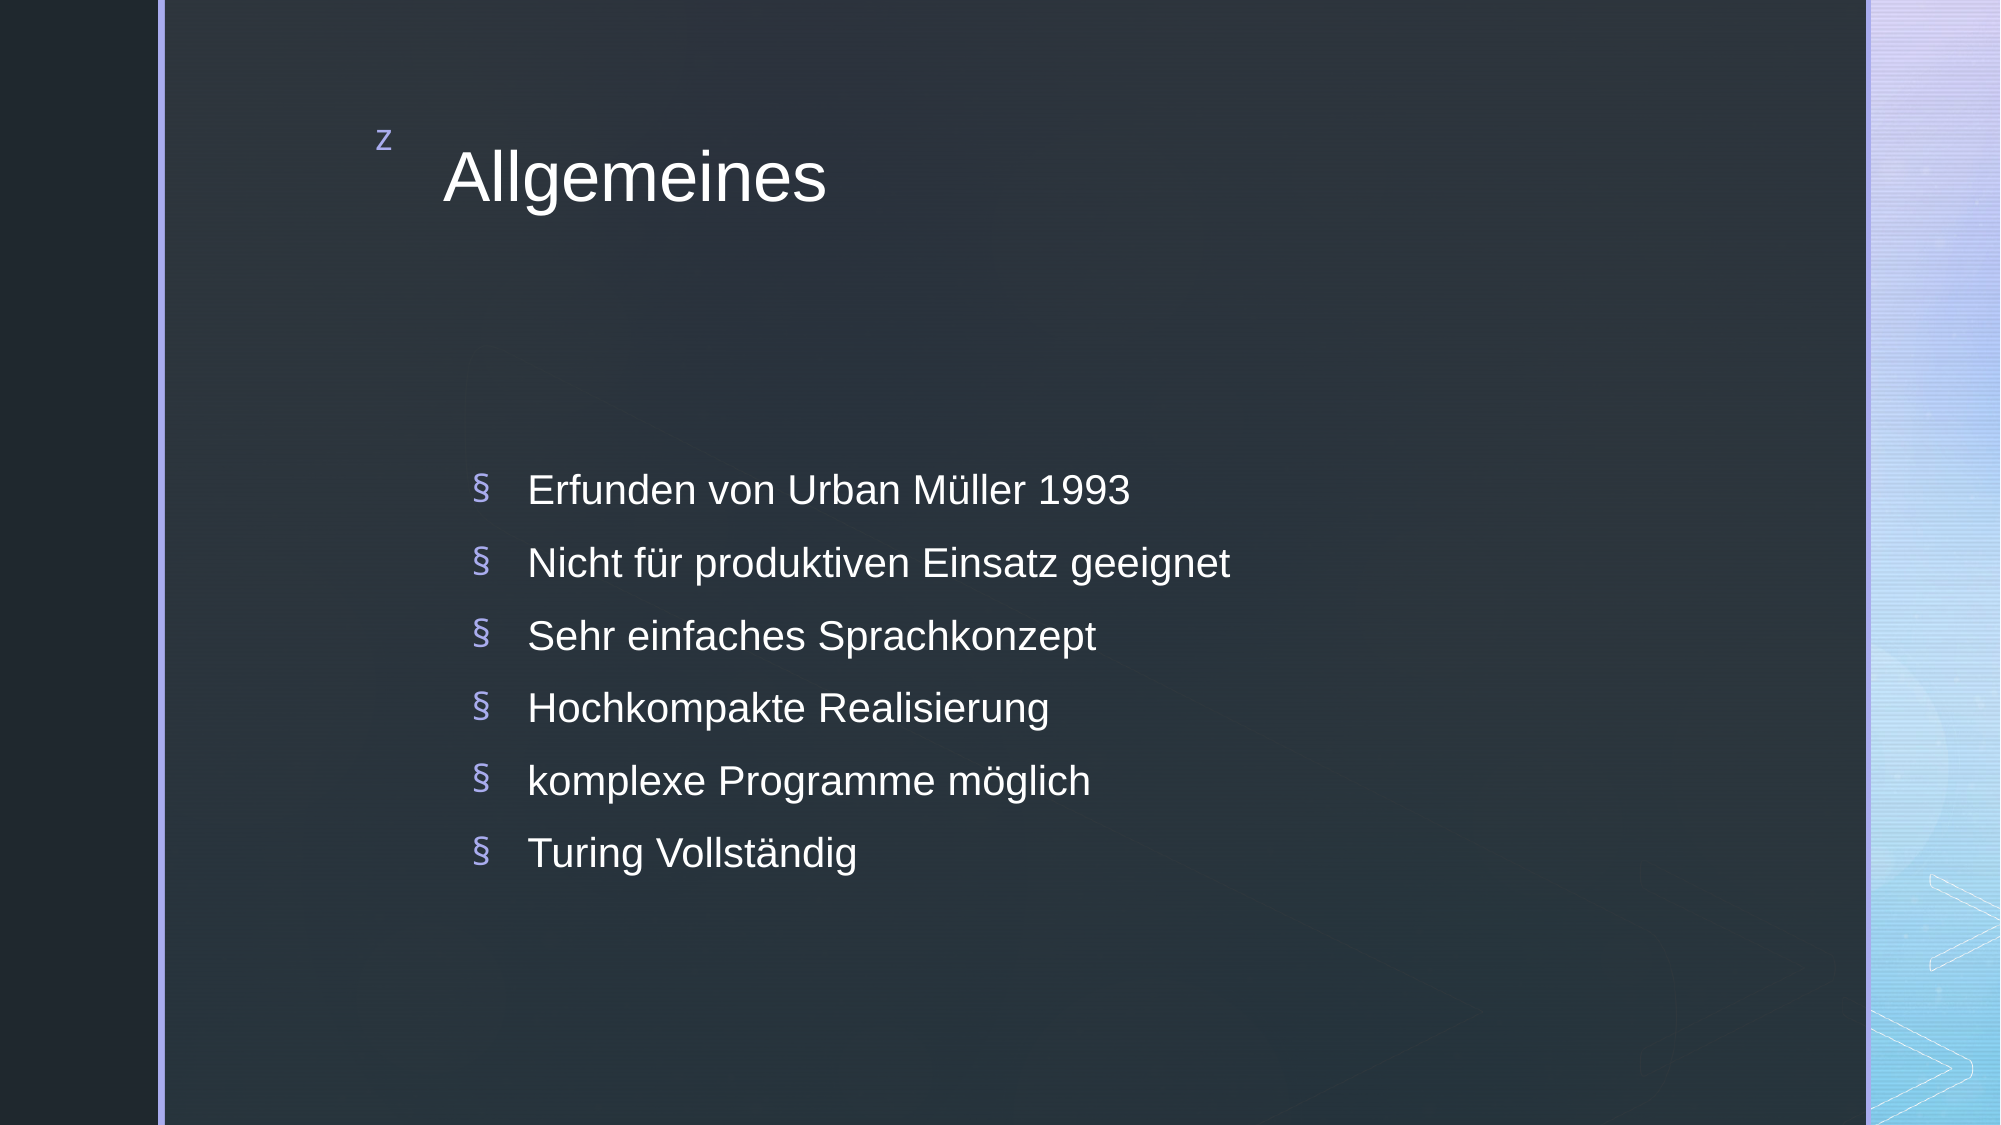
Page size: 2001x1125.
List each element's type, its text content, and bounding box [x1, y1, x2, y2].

title Allgemeines [428, 132, 1734, 310]
list Erfunden von Urban Müller 1993 Nicht für produktiven Einsatz geeignet Sehr einfaches Sprachkonzept Hochkompakte Realisierung komplexe Programme möglich Turing Vollständig [454, 336, 1734, 993]
